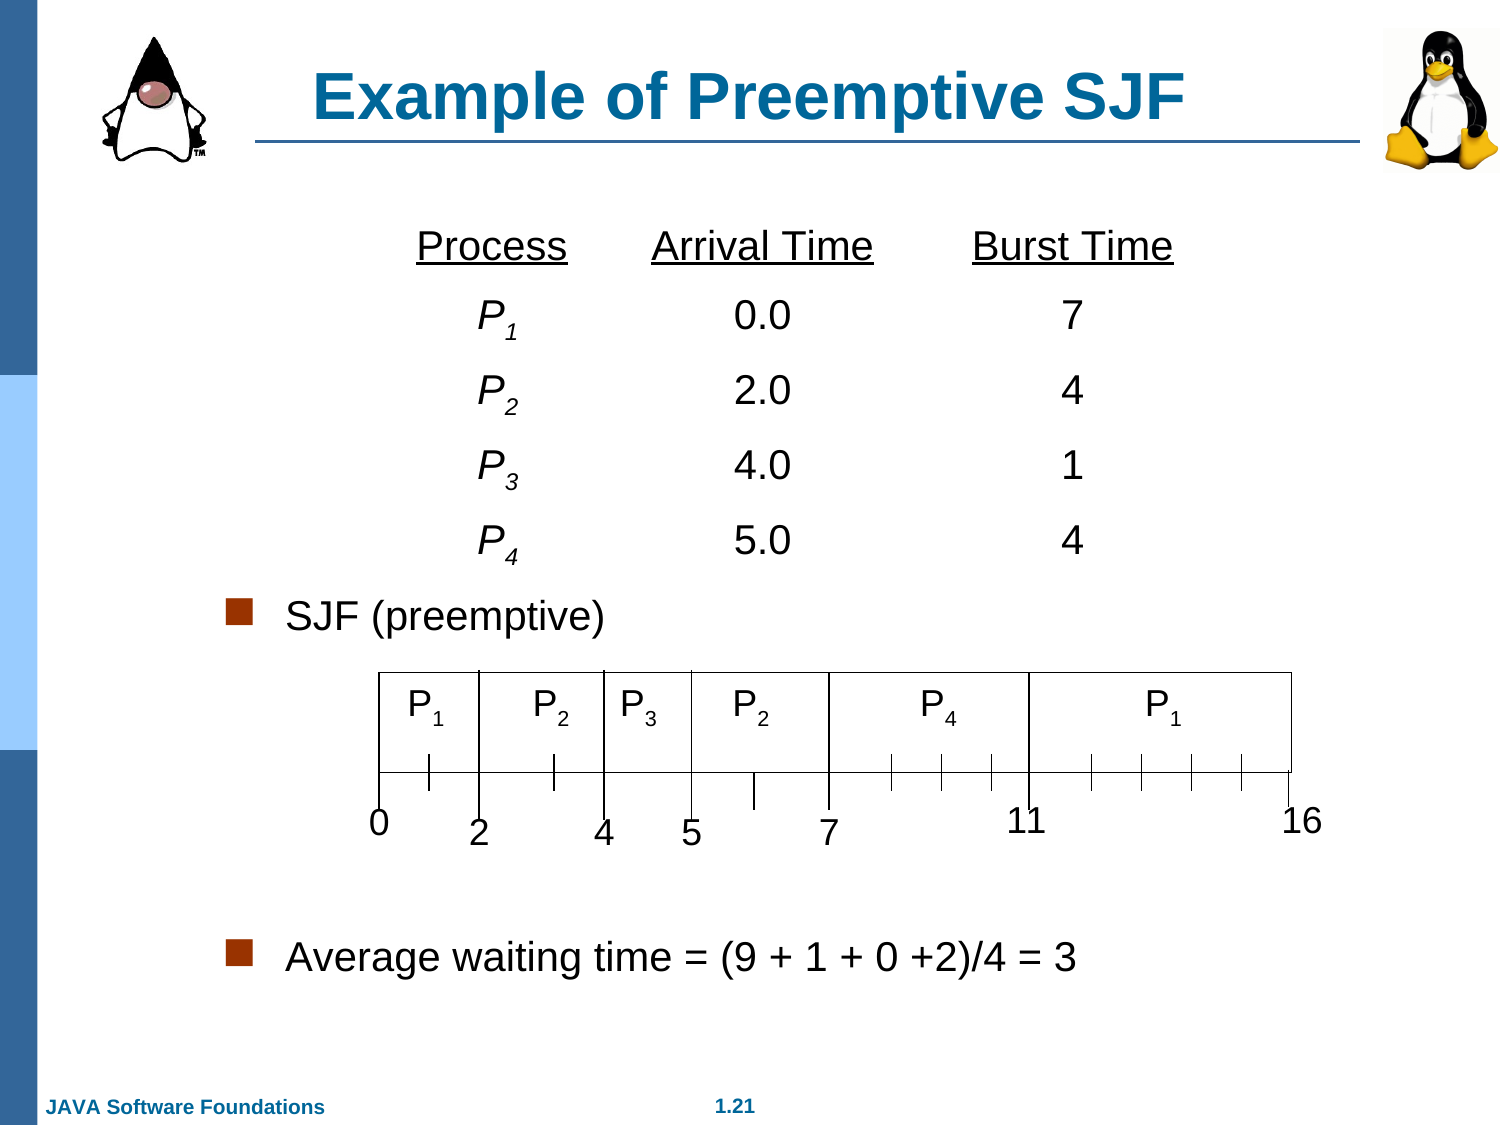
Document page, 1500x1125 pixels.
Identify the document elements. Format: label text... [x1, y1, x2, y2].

text_box 4 [579, 800, 630, 861]
text_box P1 [1130, 671, 1197, 739]
text_box [692, 672, 828, 773]
text_box P3 [605, 671, 672, 739]
picture [54, 0, 255, 200]
title Example of Preemptive SJF [75, 44, 1426, 141]
text_box P2 [717, 671, 785, 739]
list Process Arrival Time Burst Time P1 0.0 7 P2 2.0 4 P3 4.0 1 P4 5.0 4 SJF (preemptive) Average waiting time = (9 + 1 + 0 +2)/4 = 3 [214, 202, 1381, 1041]
text_box P1 [392, 671, 460, 739]
text_box [378, 672, 478, 773]
text_box 16 [1254, 787, 1351, 849]
text_box 2 [454, 800, 505, 861]
text_box 0 [354, 790, 405, 851]
text_box 5 [666, 800, 718, 861]
text_box [830, 672, 1028, 773]
text_box P2 [517, 671, 585, 739]
picture [1383, 28, 1500, 173]
text_box [480, 672, 603, 773]
text_box P4 [905, 671, 972, 739]
text_box 11 [991, 787, 1063, 849]
text_box 7 [804, 800, 855, 861]
text_box [605, 672, 691, 773]
text_box [1030, 672, 1292, 773]
